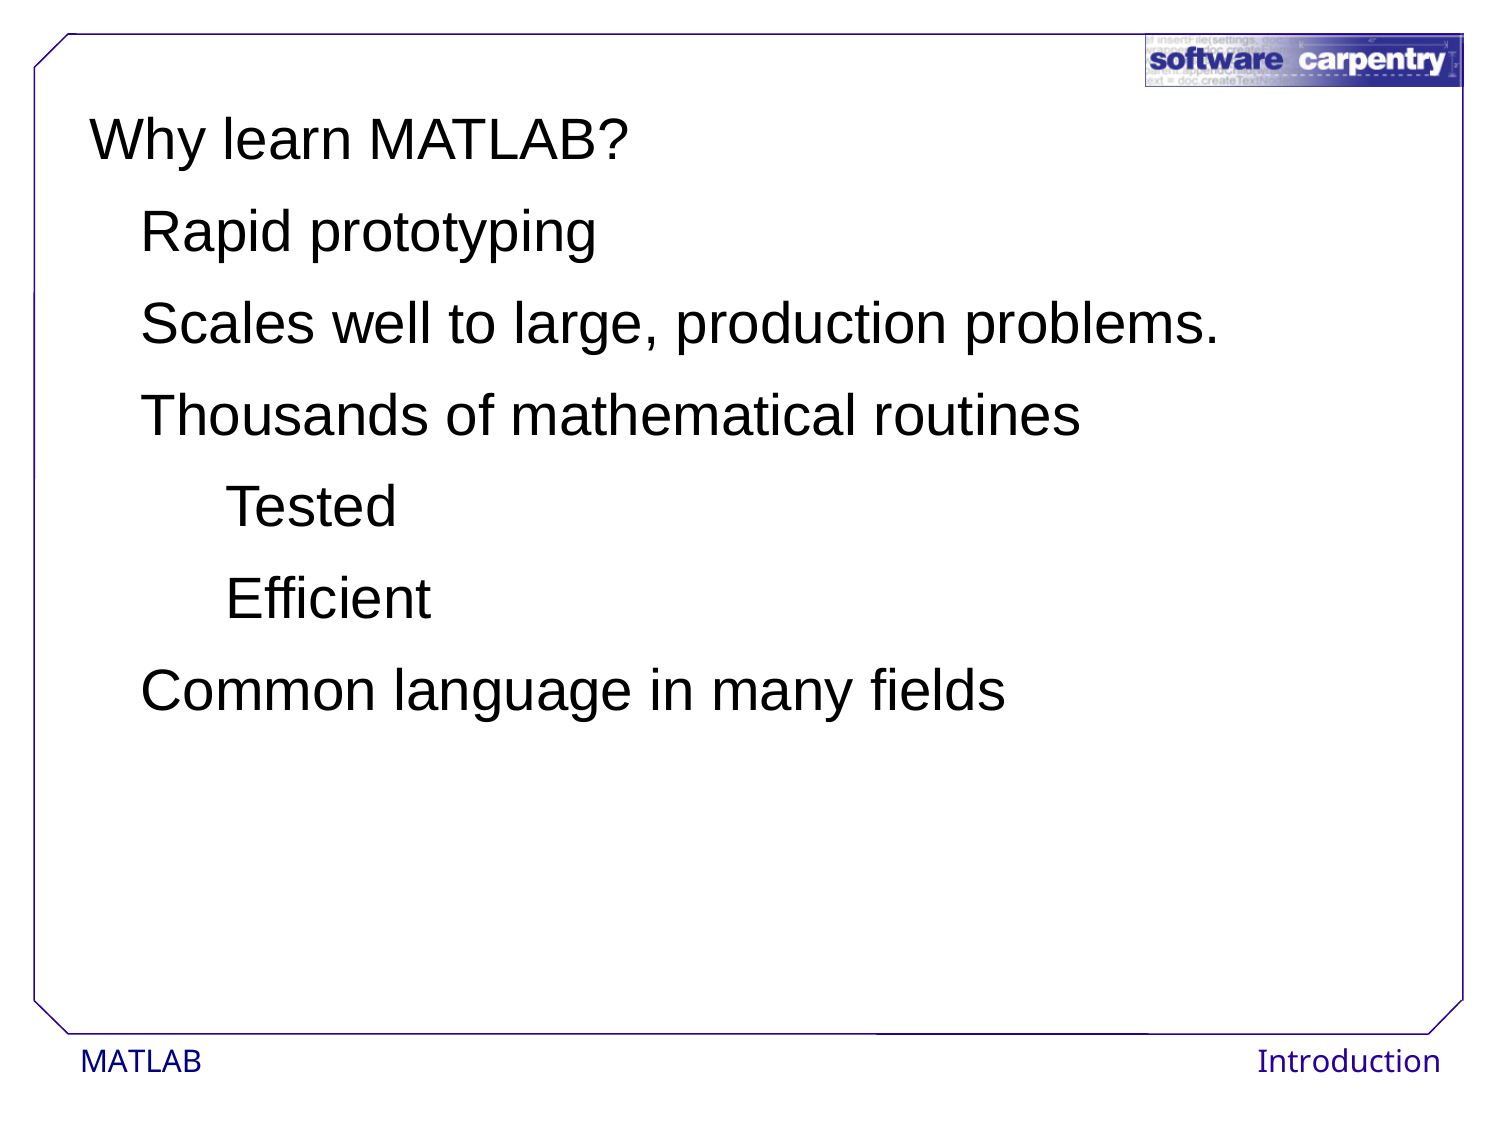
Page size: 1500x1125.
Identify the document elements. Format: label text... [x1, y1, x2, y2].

picture [1145, 33, 1464, 87]
list Why learn MATLAB? Rapid prototyping Scales well to large, production problems. Thousands of mathematical routines Tested Efficient Common language in many fields [75, 99, 1426, 1013]
